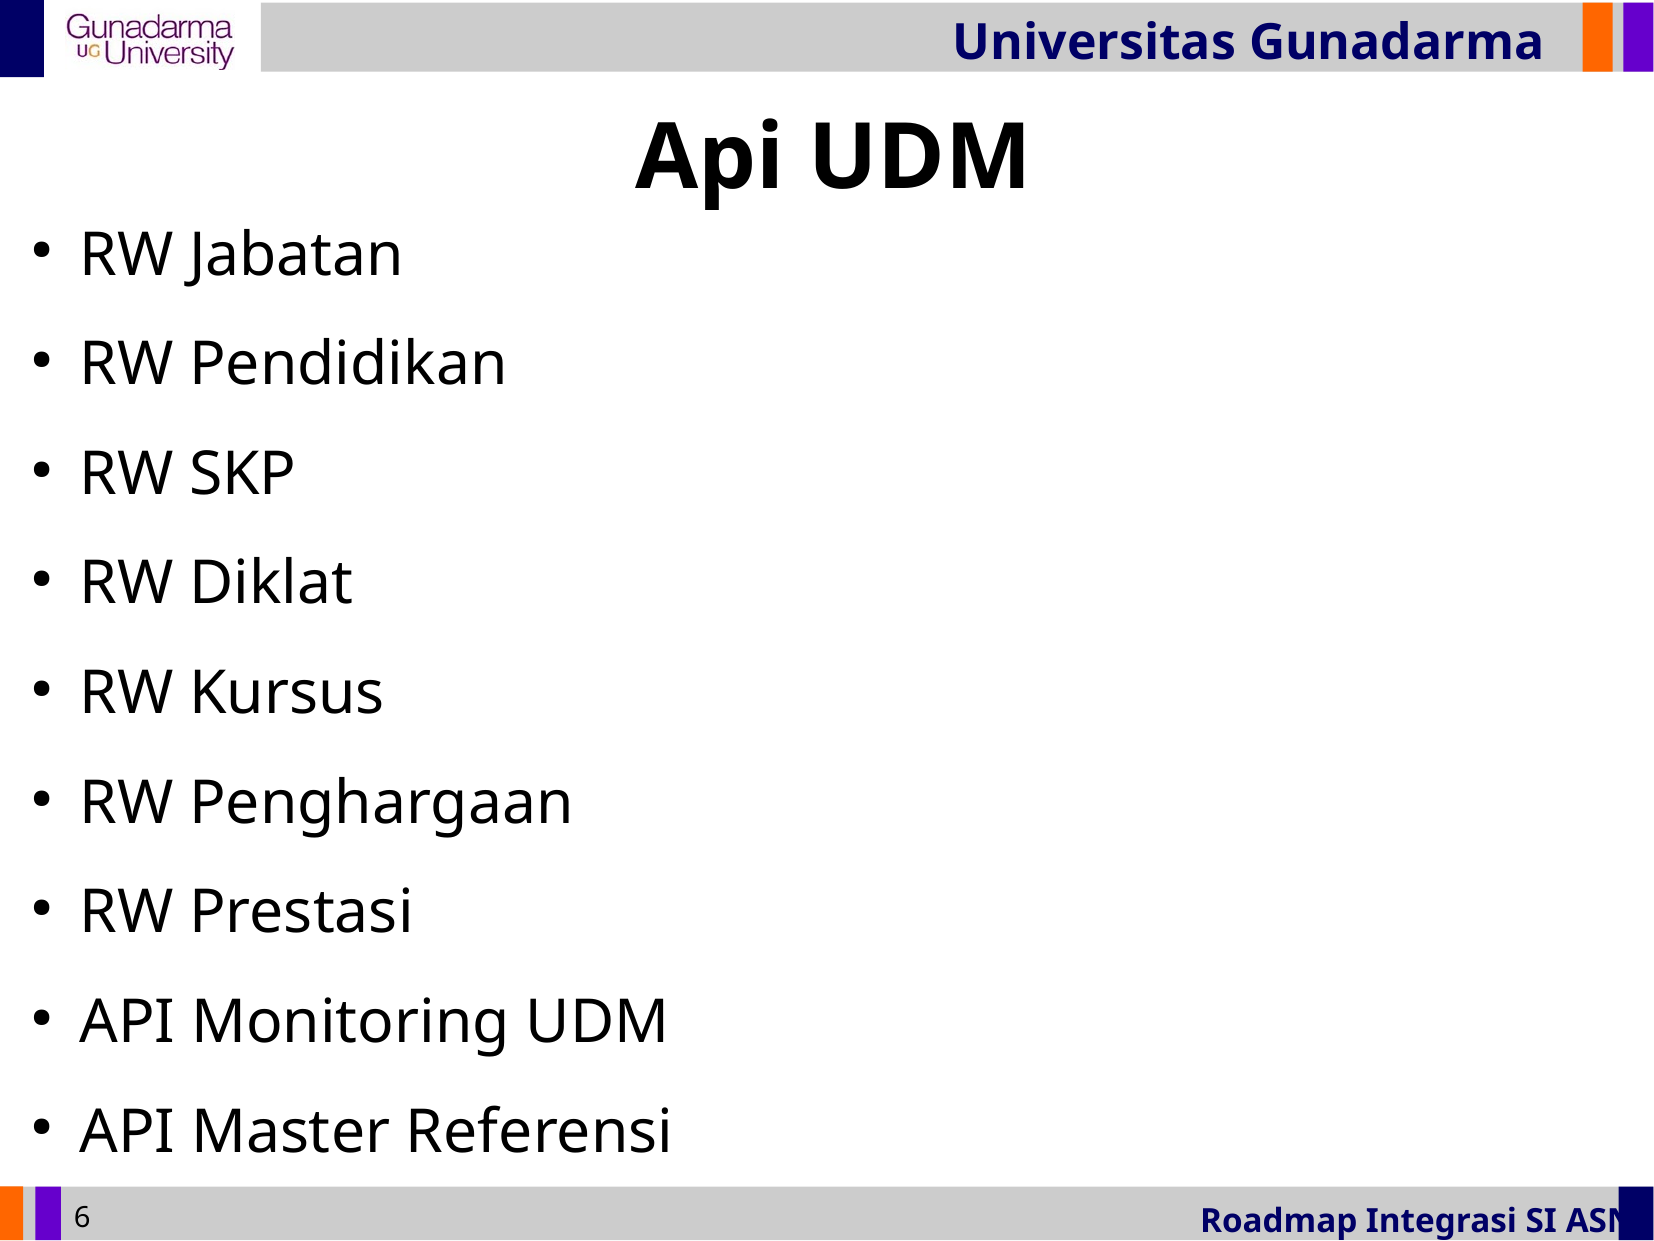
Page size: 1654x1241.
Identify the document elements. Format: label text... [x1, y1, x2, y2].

title Api UDM [77, 90, 1591, 210]
picture [65, 0, 235, 70]
list RW Jabatan RW Pendidikan RW SKP RW Diklat RW Kursus RW Penghargaan RW Prestasi API Monitoring UDM API Master Referensi [14, 210, 1630, 1176]
